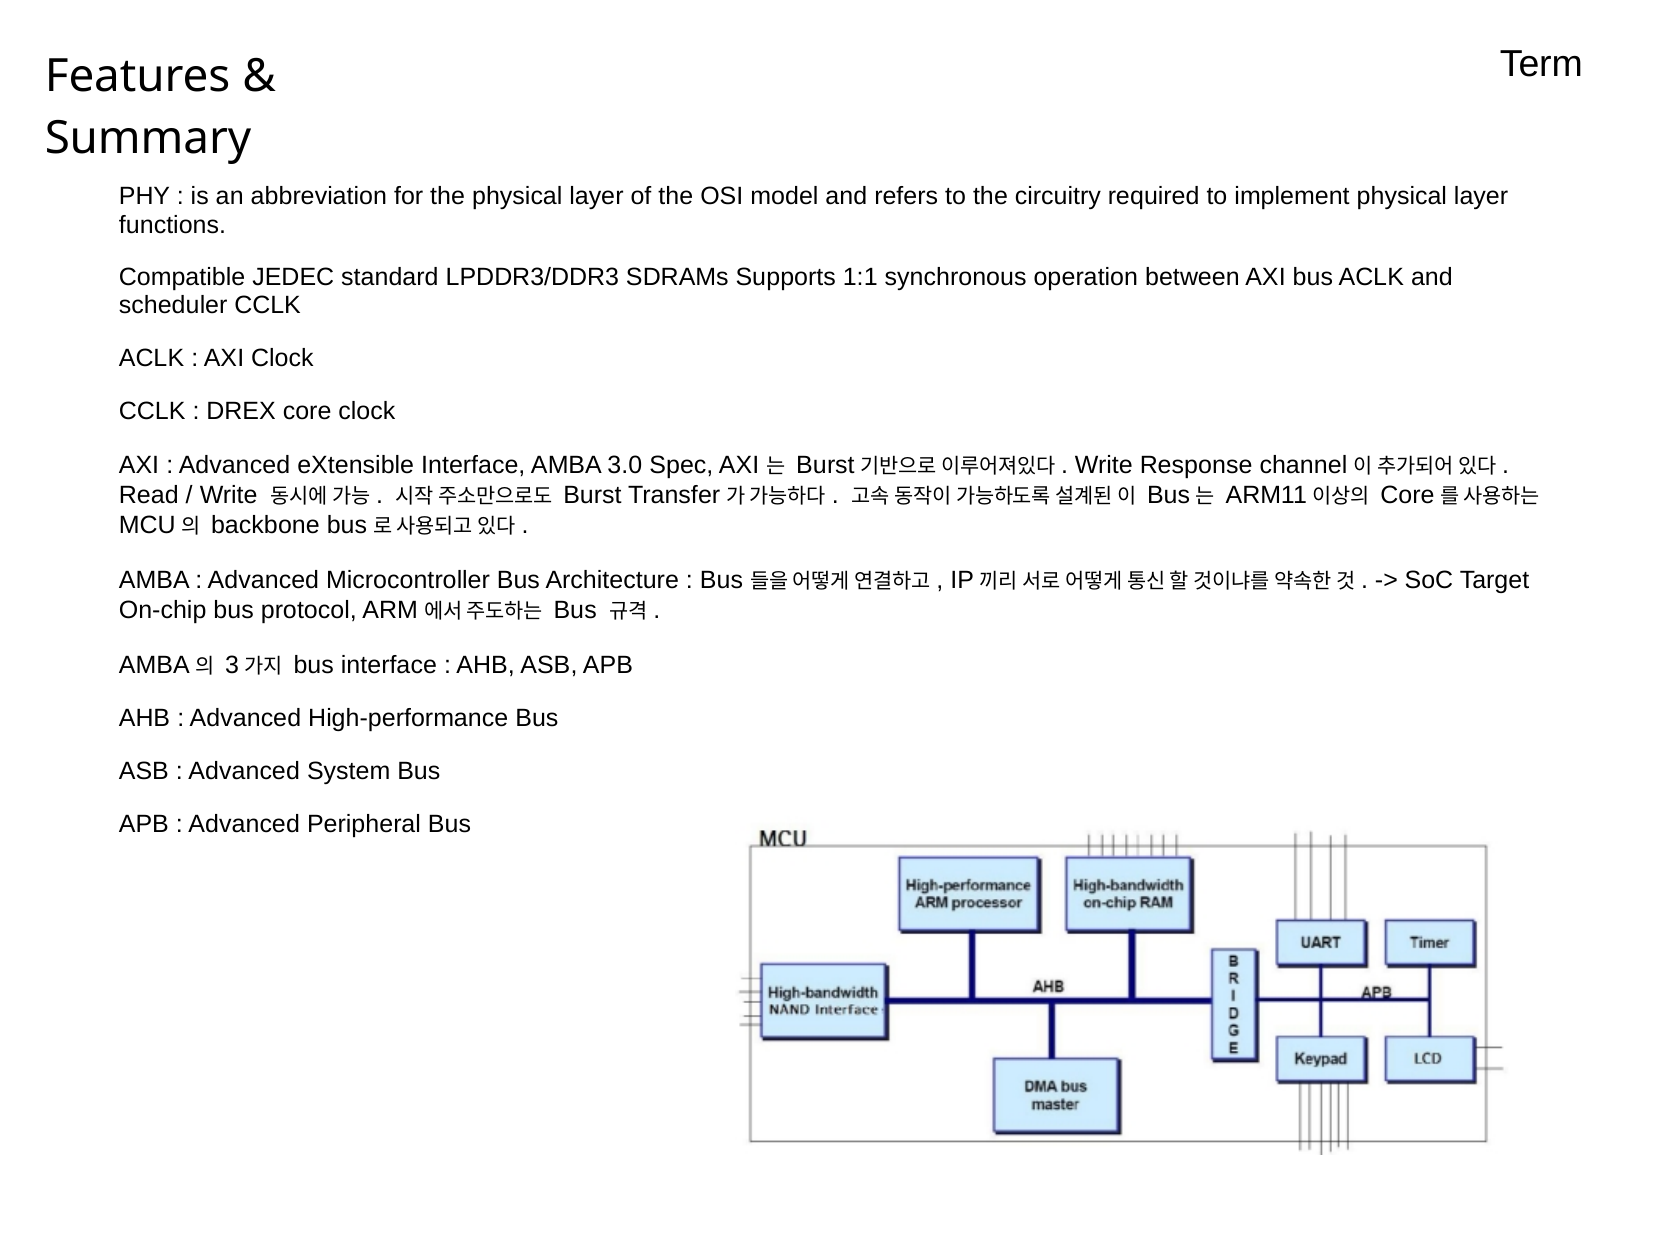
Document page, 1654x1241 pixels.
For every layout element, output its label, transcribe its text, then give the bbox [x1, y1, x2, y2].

text_box Features & Summary [30, 34, 496, 106]
text_box PHY : is an abbreviation for the physical layer of the OSI model and refers to the circuitry required to implement physical layer functions. Compatible JEDEC standard LPDDR3/DDR3 SDRAMs Supports 1:1 synchronous operation between AXI bus ACLK and scheduler CCLK ACLK : AXI Clock CCLK : DREX core clock AXI : Advanced eXtensible Interface, AMBA 3.0 Spec, AXI는 Burst기반으로 이루어져있다. Write Response channel이 추가되어 있다. Read / Write 동시에 가능. 시작 주소만으로도 Burst Transfer가 가능하다. 고속 동작이 가능하도록 설계된 이 Bus는 ARM11이상의 Core를 사용하는 MCU의 backbone bus로 사용되고 있다. AMBA : Advanced Microcontroller Bus Architecture : Bus들을 어떻게 연결하고, IP끼리 서로 어떻게 통신 할 것이냐를 약속한 것. -> SoC Target On-chip bus protocol, ARM에서 주도하는 Bus 규격. AMBA의 3가지 bus interface : AHB, ASB, APB AHB : Advanced High-performance Bus ASB : Advanced System Bus APB : Advanced Peripheral Bus [104, 174, 1561, 904]
text_box Term [1485, 34, 1626, 134]
picture [735, 815, 1510, 1156]
